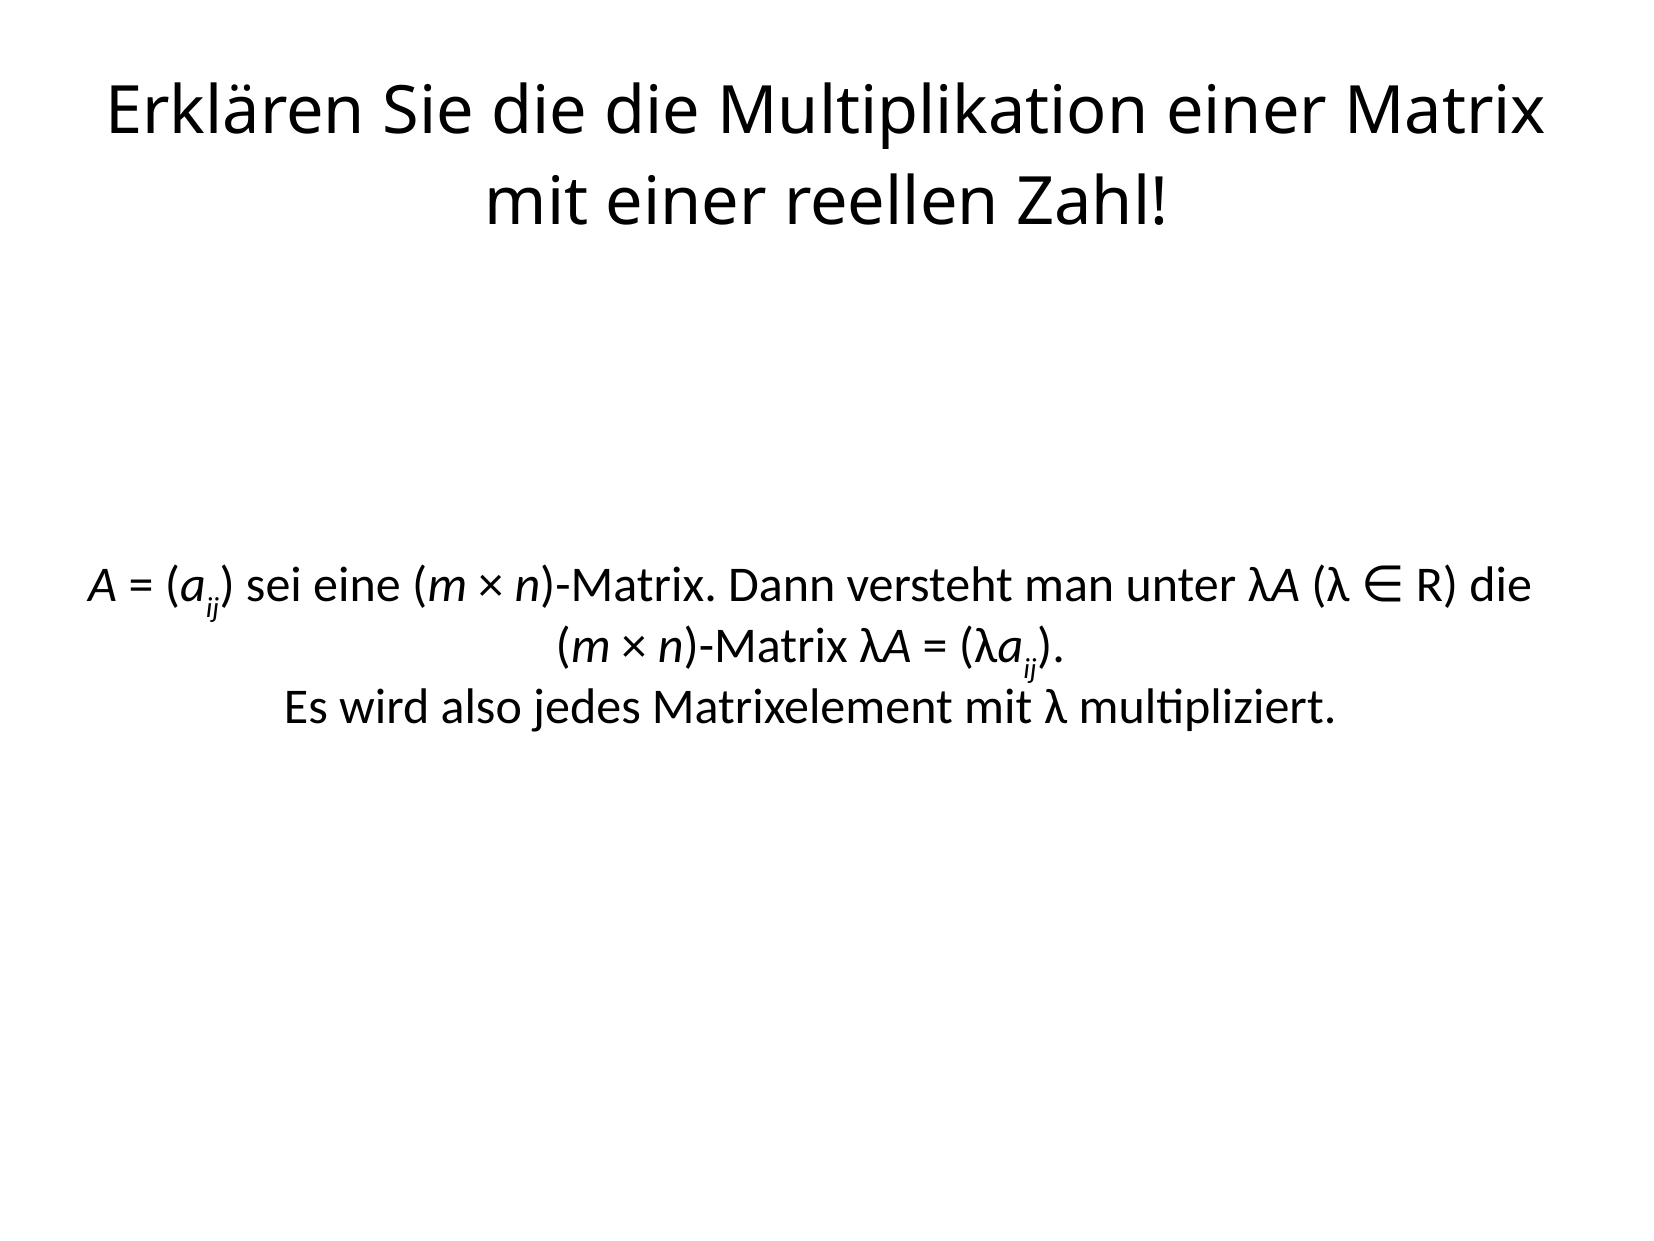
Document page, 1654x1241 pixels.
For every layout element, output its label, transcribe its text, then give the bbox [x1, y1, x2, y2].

subtitle A = (aij) sei eine (m × n)-Matrix. Dann versteht man unter λA (λ ∈ R) die (m × n)-Matrix λA = (λaij). Es wird also jedes Matrixelement mit λ multipliziert. [82, 290, 1538, 1010]
title Erklären Sie die die Multiplikation einer Matrix mit einer reellen Zahl! [82, 49, 1571, 257]
